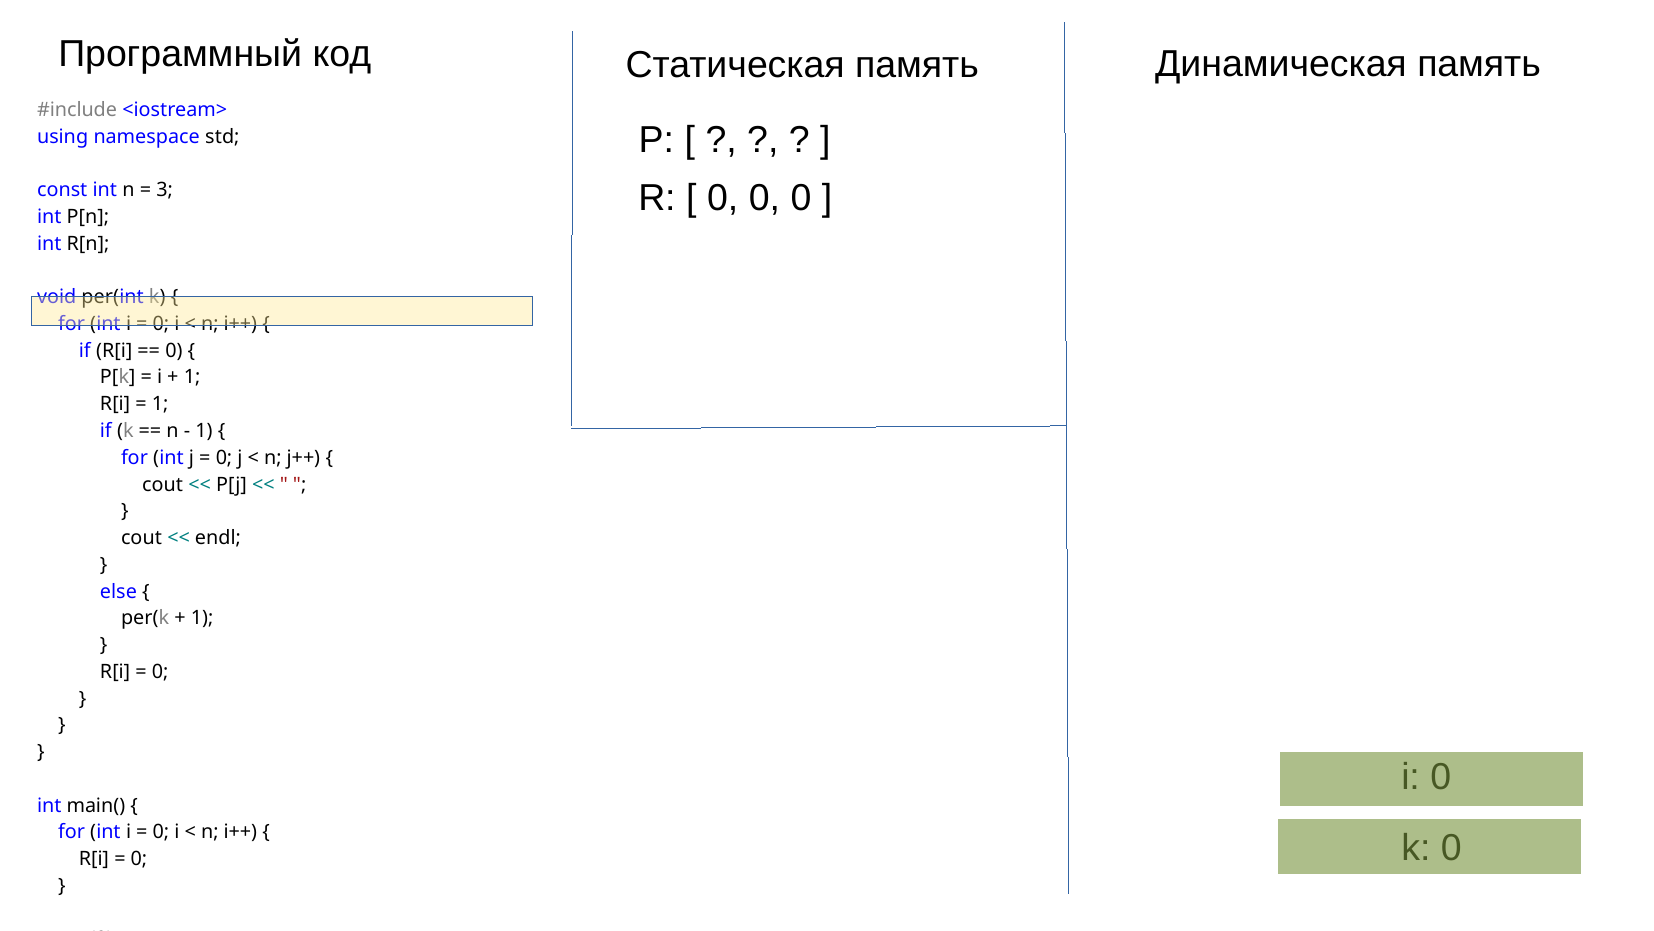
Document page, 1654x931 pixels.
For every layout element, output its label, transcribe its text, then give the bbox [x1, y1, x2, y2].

text_box [1277, 749, 1585, 809]
text_box Динамическая память [1140, 34, 1557, 92]
text_box [31, 296, 533, 326]
text_box Программный код [43, 25, 387, 83]
text_box Статическая память [610, 35, 995, 93]
text_box [1276, 817, 1584, 877]
text_box R: [ 0, 0, 0 ] [623, 169, 848, 227]
text_box #include <iostream> using namespace std; const int n = 3; int P[n]; int R[n]; void per(int k) { for (int i = 0; i < n; i++) { if (R[i] == 0) { P[k] = i + 1; R[i] = 1; if (k == n - 1) { for (int j = 0; j < n; j++) { cout << P[j] << " "; } cout << endl; } else { per(k + 1); } R[i] = 0; } } } int main() { for (int i = 0; i < n; i++) { R[i] = 0; } per(0); return 0; } [22, 88, 570, 907]
text_box P: [ ?, ?, ? ] [623, 111, 846, 168]
